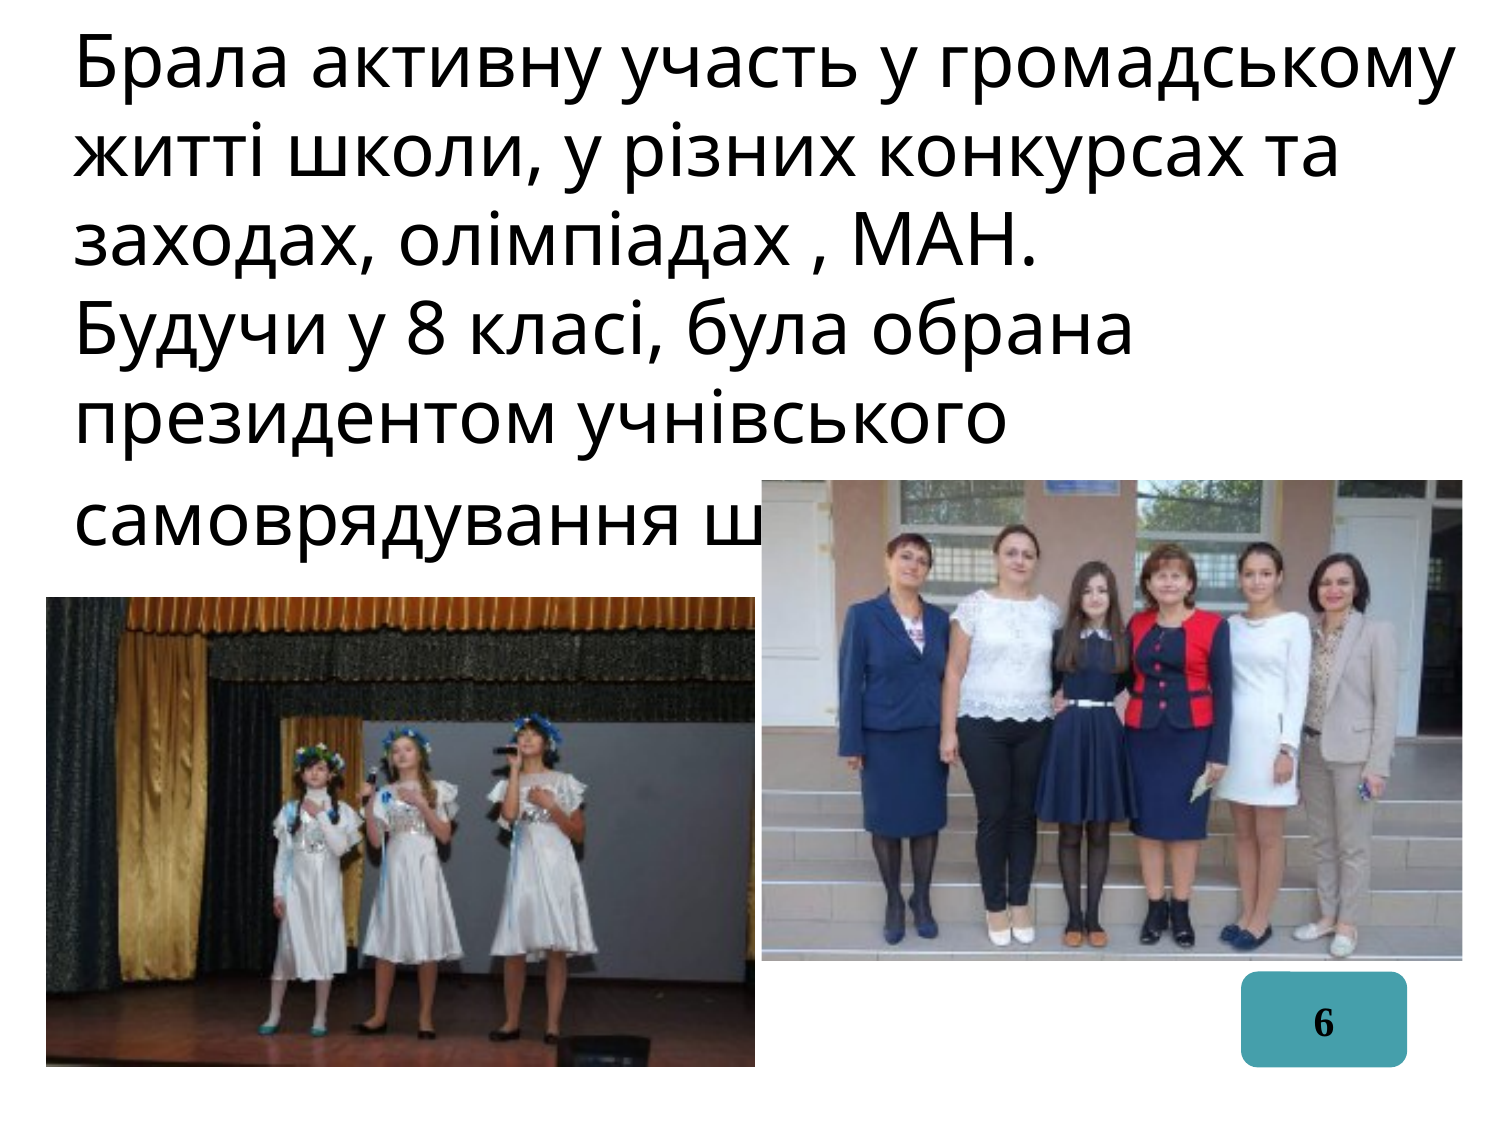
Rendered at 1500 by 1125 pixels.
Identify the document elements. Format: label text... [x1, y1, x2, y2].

text_box 6 [1242, 972, 1407, 1067]
picture [46, 597, 755, 1067]
title Брала активну участь у громадському житті школи, у різних конкурсах та заходах, олімпіадах , МАН. Будучи у 8 класі, була обрана президентом учнівського самоврядування школи до 11 класу. [58, 0, 1500, 786]
picture [761, 480, 1463, 961]
